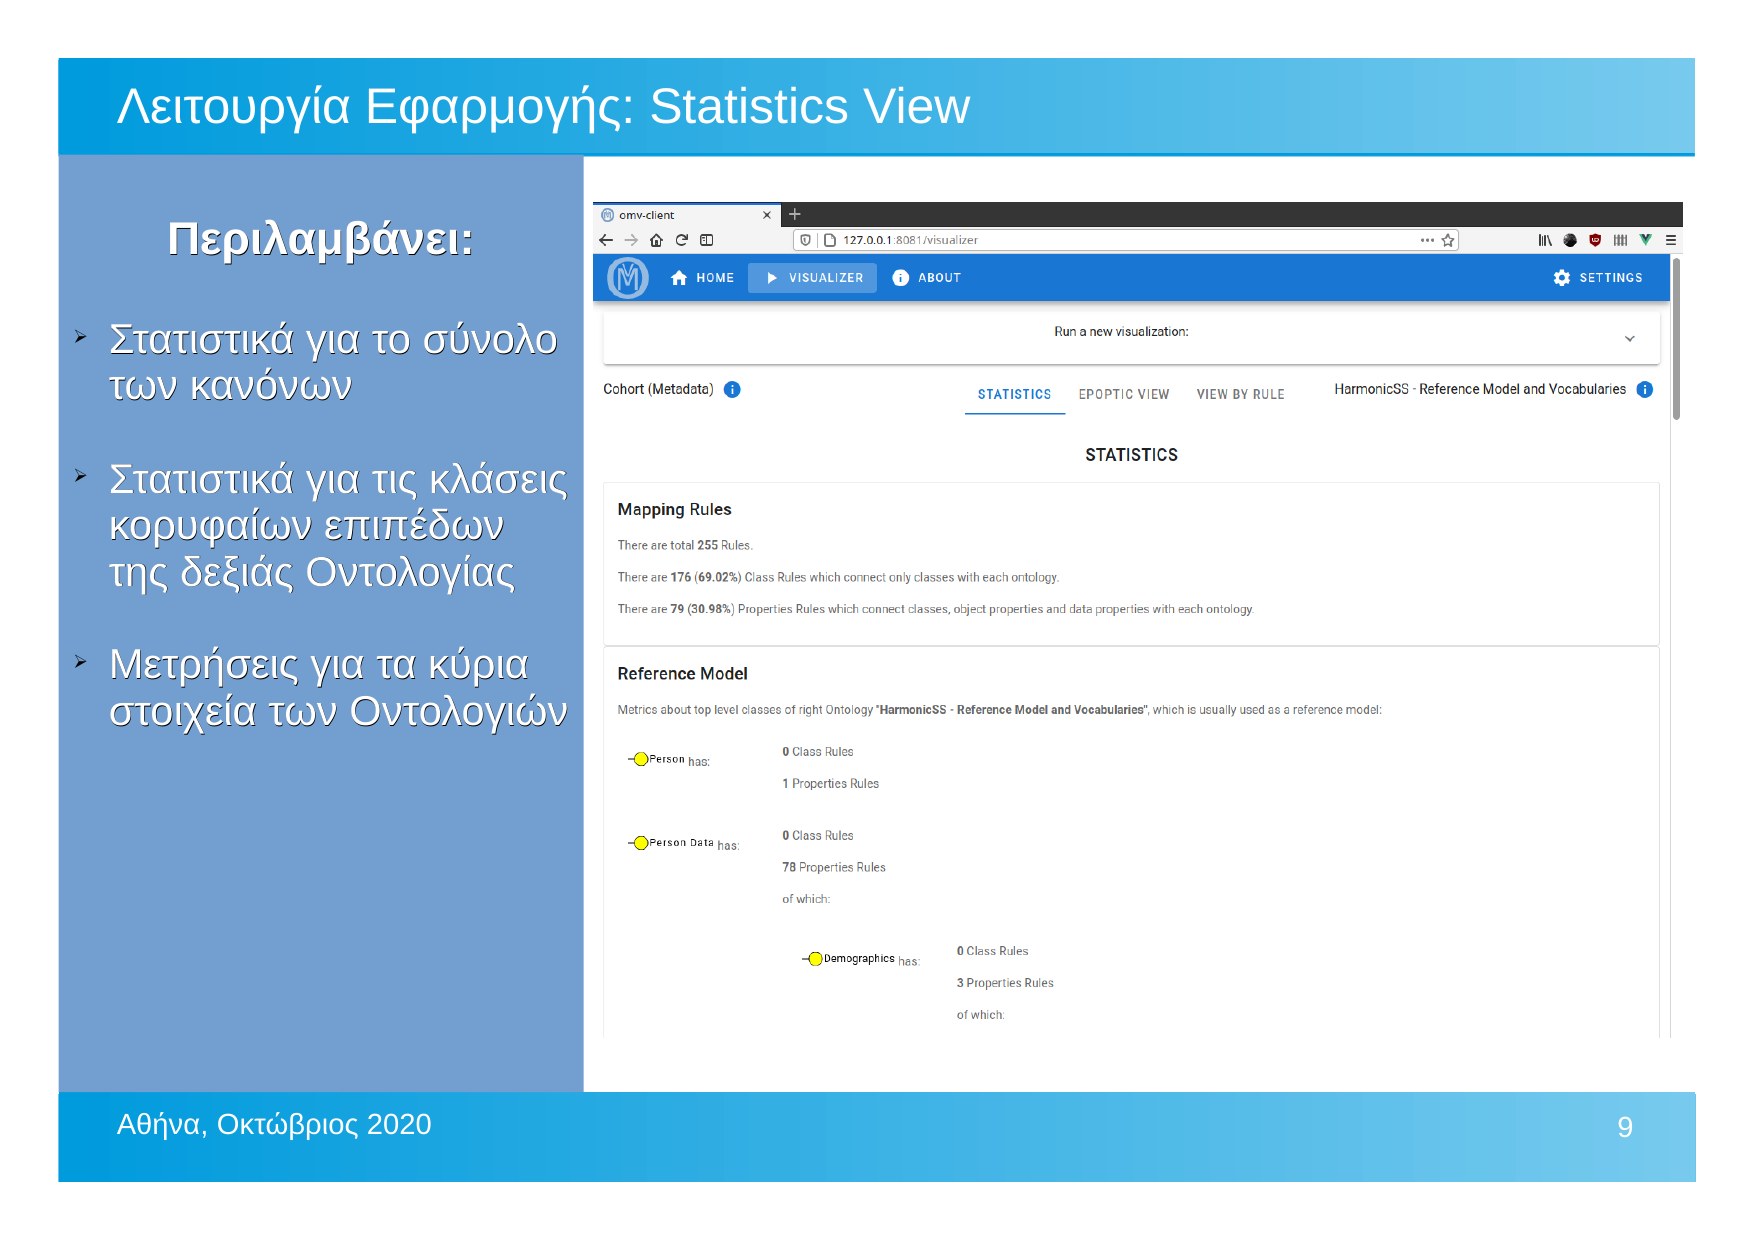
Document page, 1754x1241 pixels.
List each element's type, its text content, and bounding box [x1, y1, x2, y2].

title Λειτουργία Εφαρμογής: Statistics View [116, 58, 1637, 154]
text_box Περιλαμβάνει: Στατιστικά για το σύνολο των κανόνων Στατιστικά για τις κλάσεις κορυφαίων επιπέδων της δεξιάς Οντολογίας Μετρήσεις για τα κύρια στοιχεία των Οντολογιών [58, 154, 584, 1093]
picture [593, 202, 1683, 1038]
